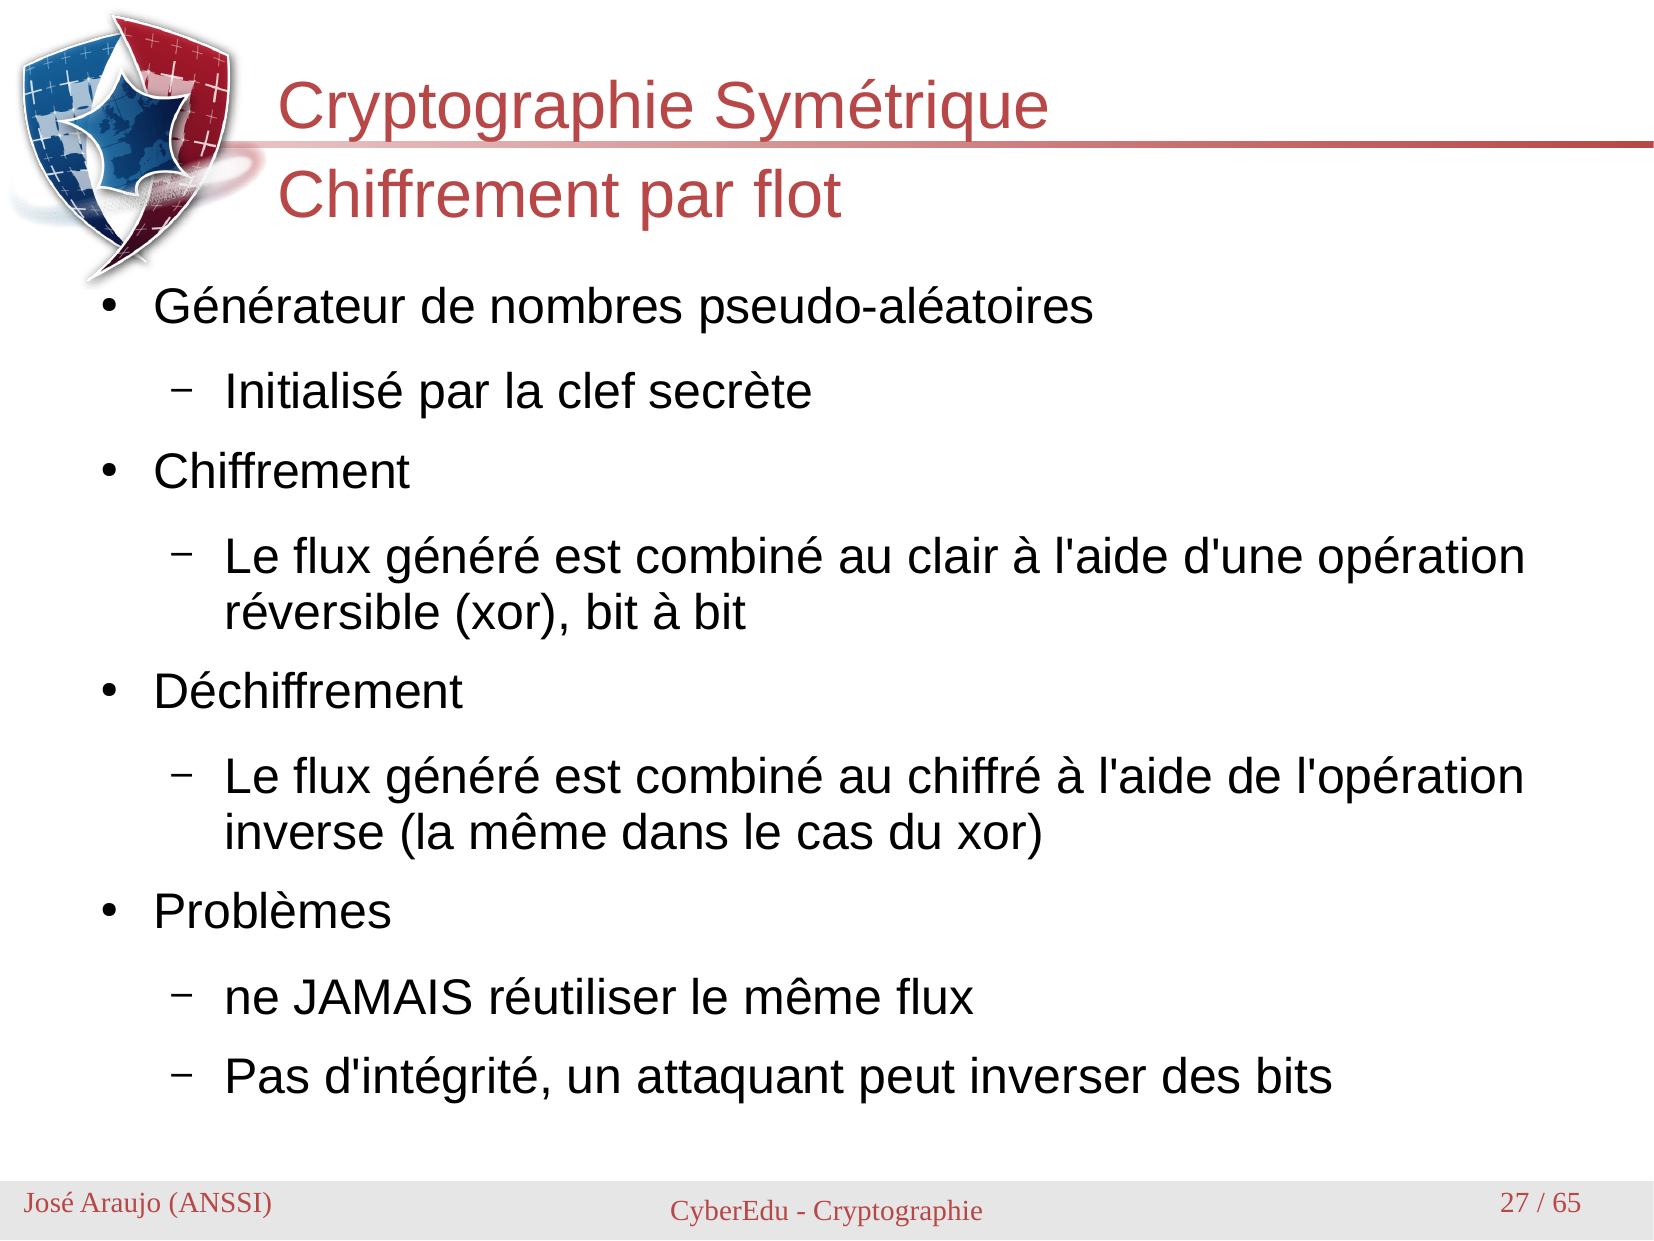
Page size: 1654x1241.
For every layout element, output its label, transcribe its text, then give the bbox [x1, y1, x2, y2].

title Cryptographie Symétrique Chiffrement par flot [277, 49, 1642, 237]
picture [0, 0, 272, 290]
list Générateur de nombres pseudo-aléatoires Initialisé par la clef secrète Chiffrement Le flux généré est combiné au clair à l'aide d'une opération réversible (xor), bit à bit Déchiffrement Le flux généré est combiné au chiffré à l'aide de l'opération inverse (la même dans le cas du xor) Problèmes ne JAMAIS réutiliser le même flux Pas d'intégrité, un attaquant peut inverser des bits [82, 278, 1595, 1170]
